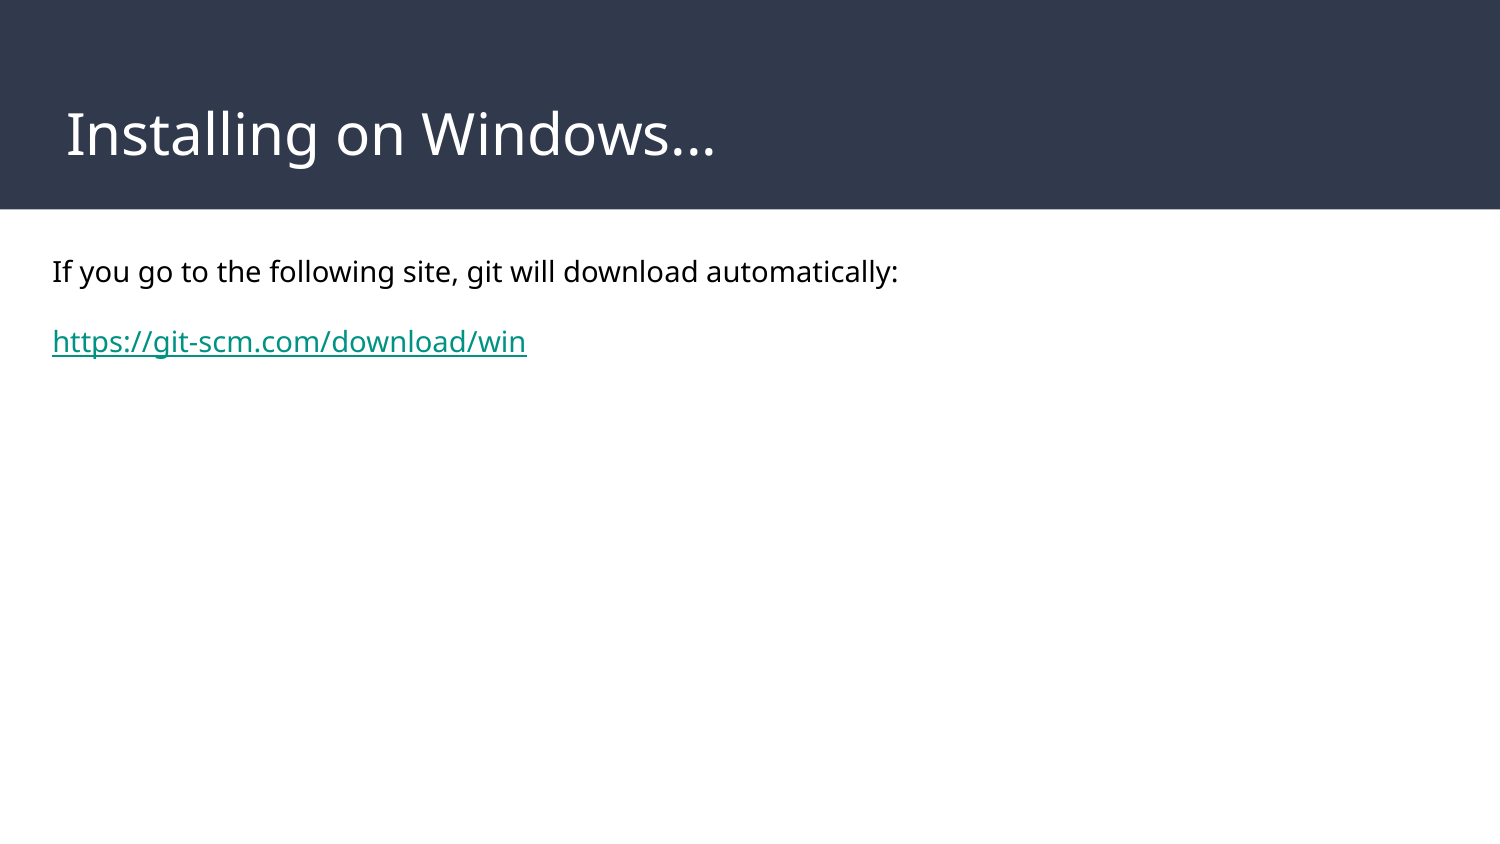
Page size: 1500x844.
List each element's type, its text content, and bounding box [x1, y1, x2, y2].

text_box If you go to the following site, git will download automatically: https://git-scm.com/download/win [37, 238, 1460, 784]
title Installing on Windows... [51, 82, 1449, 185]
